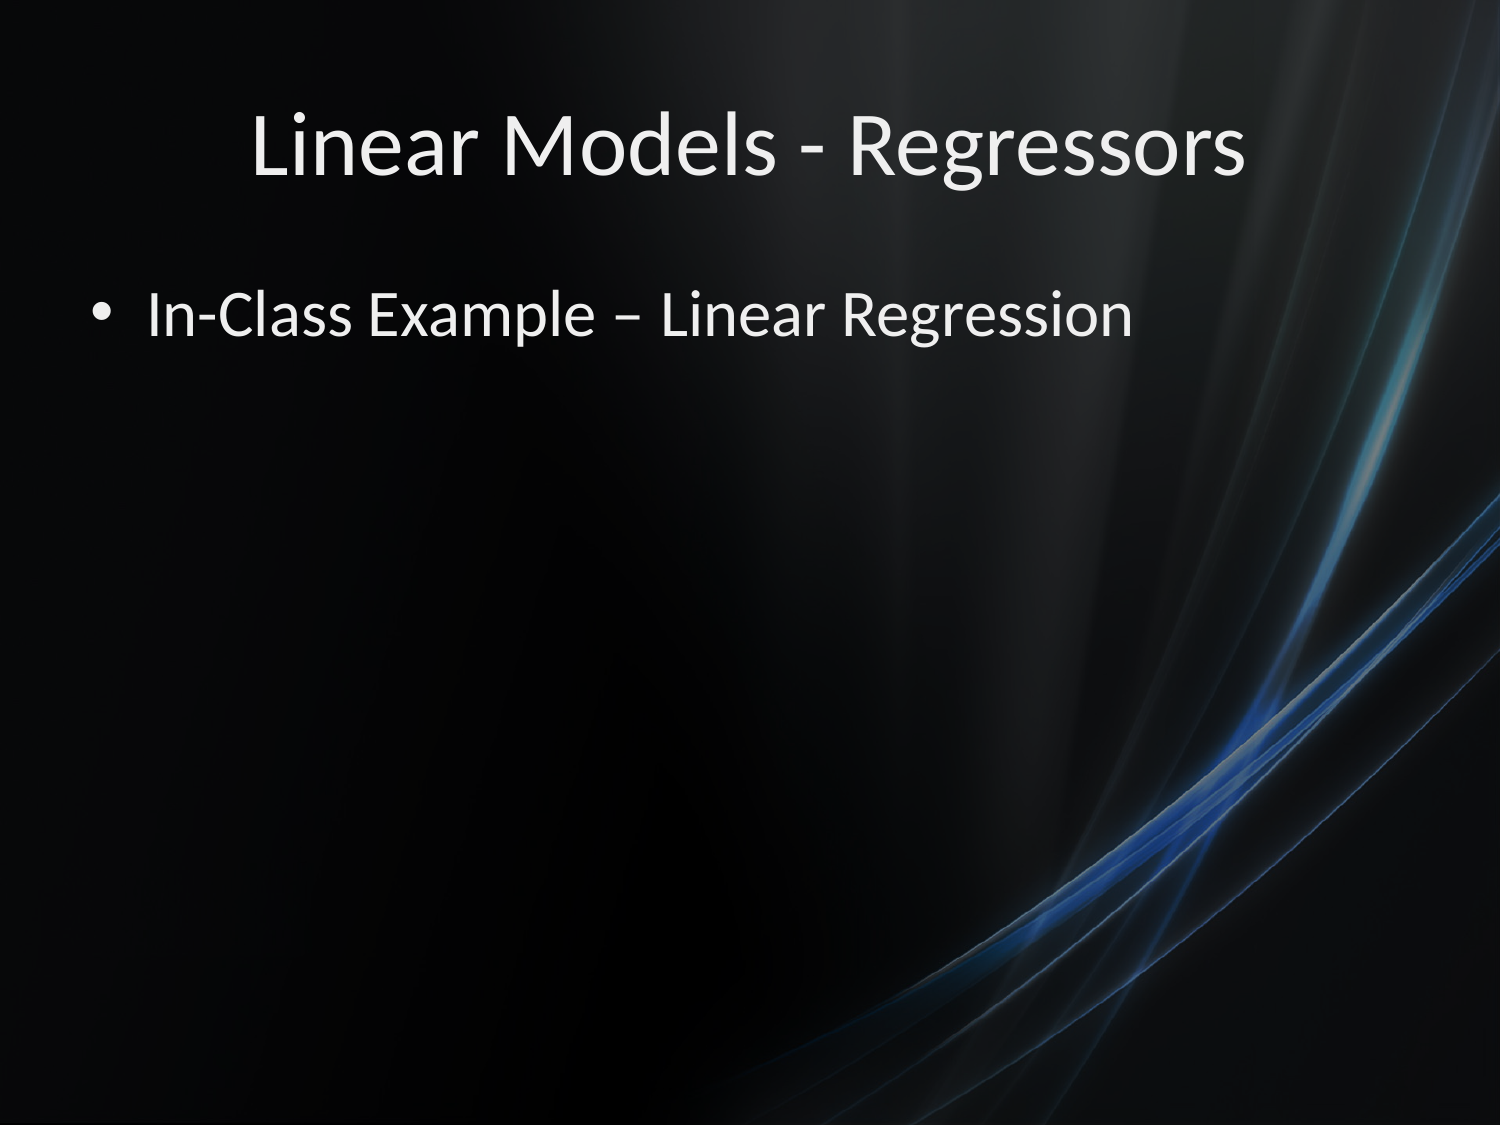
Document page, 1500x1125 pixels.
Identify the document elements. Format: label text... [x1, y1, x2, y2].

list In-Class Example – Linear Regression [75, 262, 1425, 1005]
title Linear Models - Regressors [75, 45, 1425, 233]
picture [0, 0, 1500, 1125]
